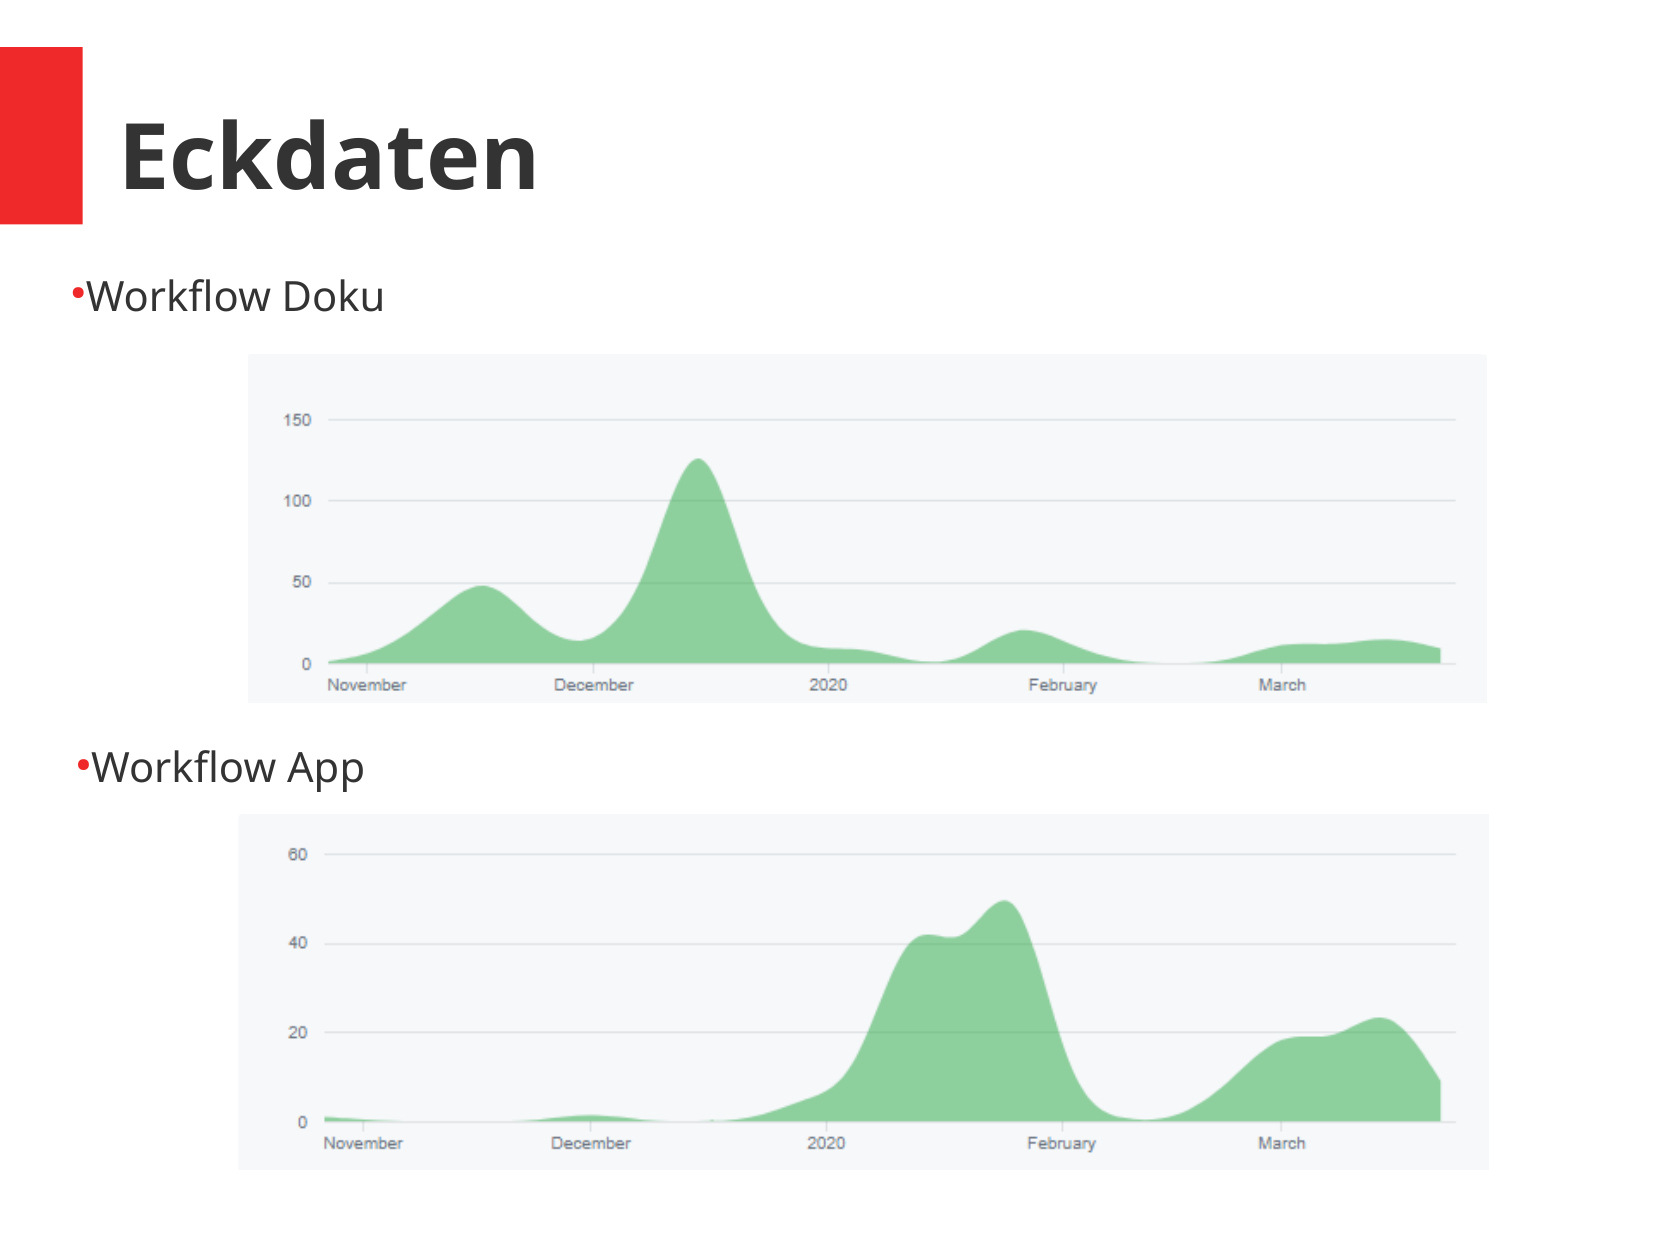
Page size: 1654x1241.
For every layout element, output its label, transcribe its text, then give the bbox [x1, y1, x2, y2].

picture [237, 814, 1489, 1170]
list Workflow Doku [70, 269, 763, 355]
picture [248, 354, 1487, 703]
text_box / [1185, 1129, 1571, 1216]
title Eckdaten [118, 49, 1571, 257]
list Workflow App [76, 741, 768, 836]
